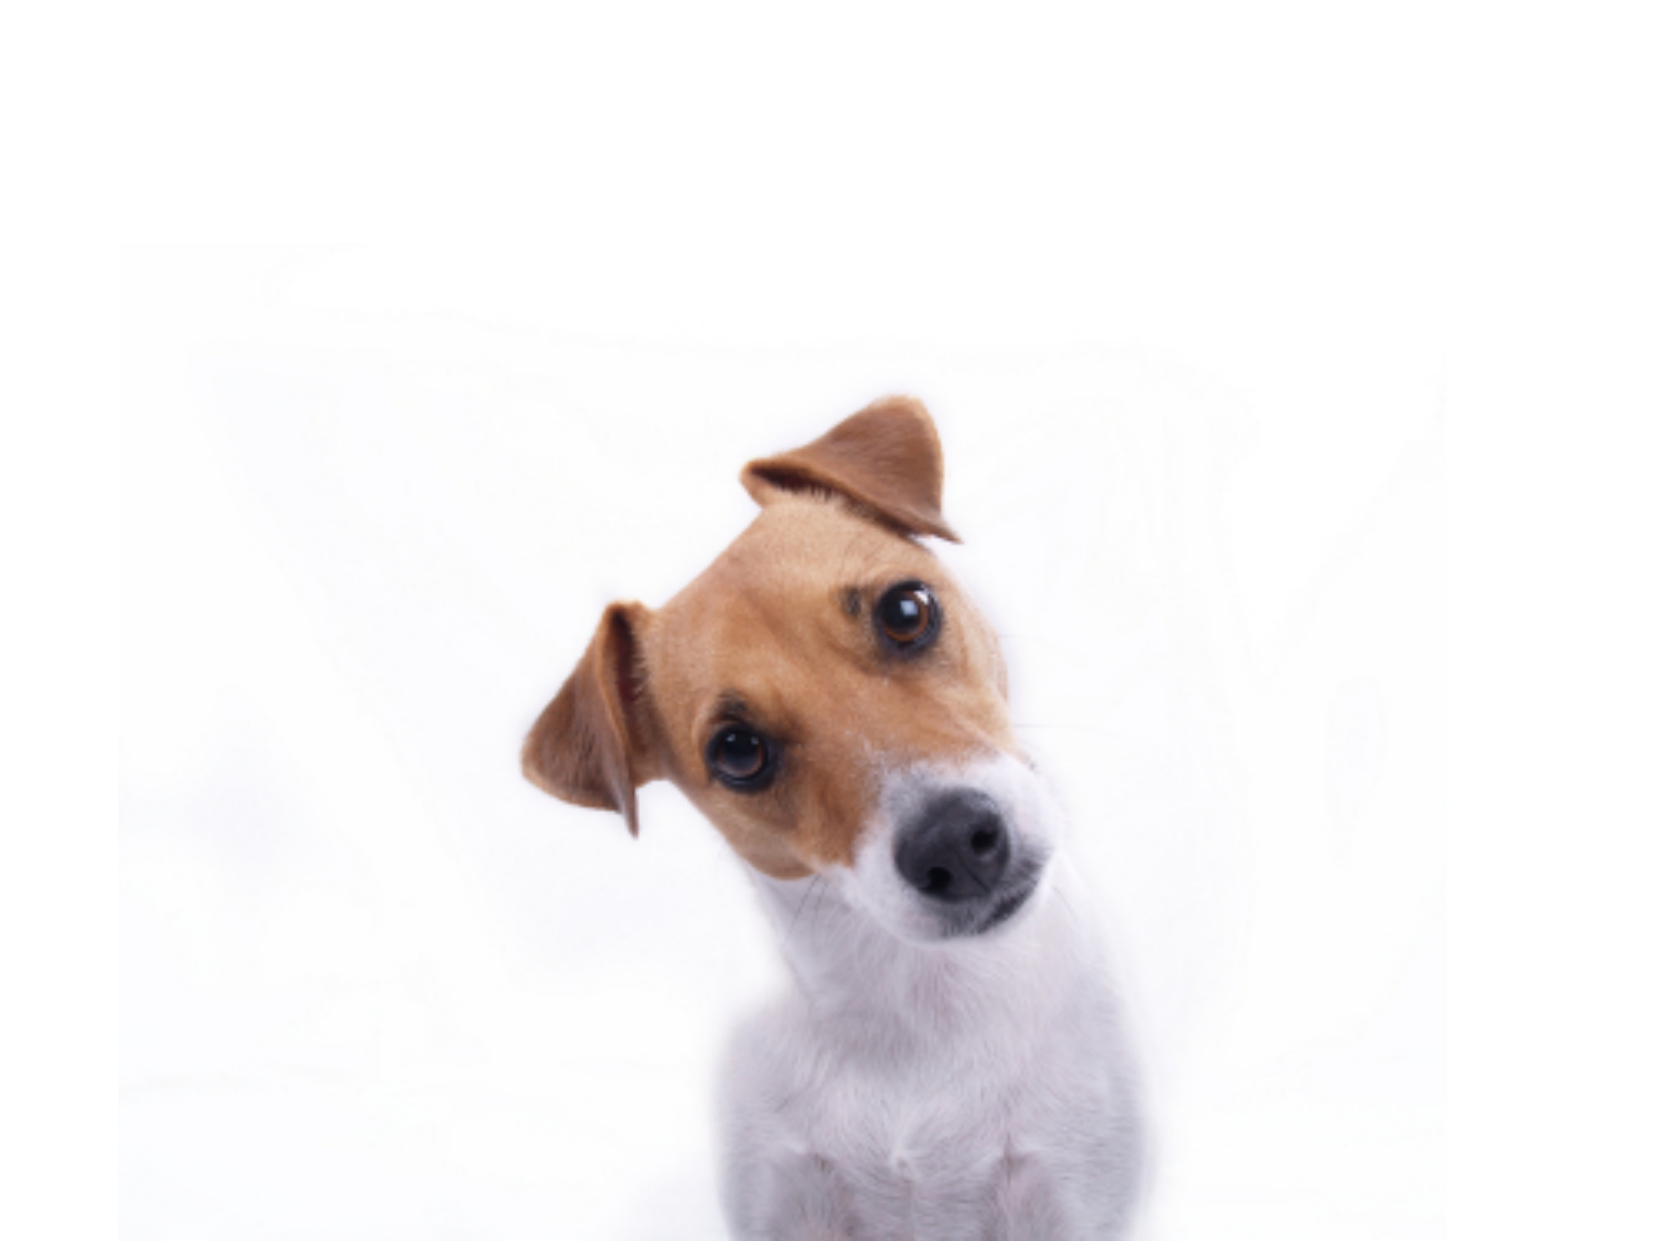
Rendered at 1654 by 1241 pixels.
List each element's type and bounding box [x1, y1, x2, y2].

picture [118, 243, 1447, 1241]
